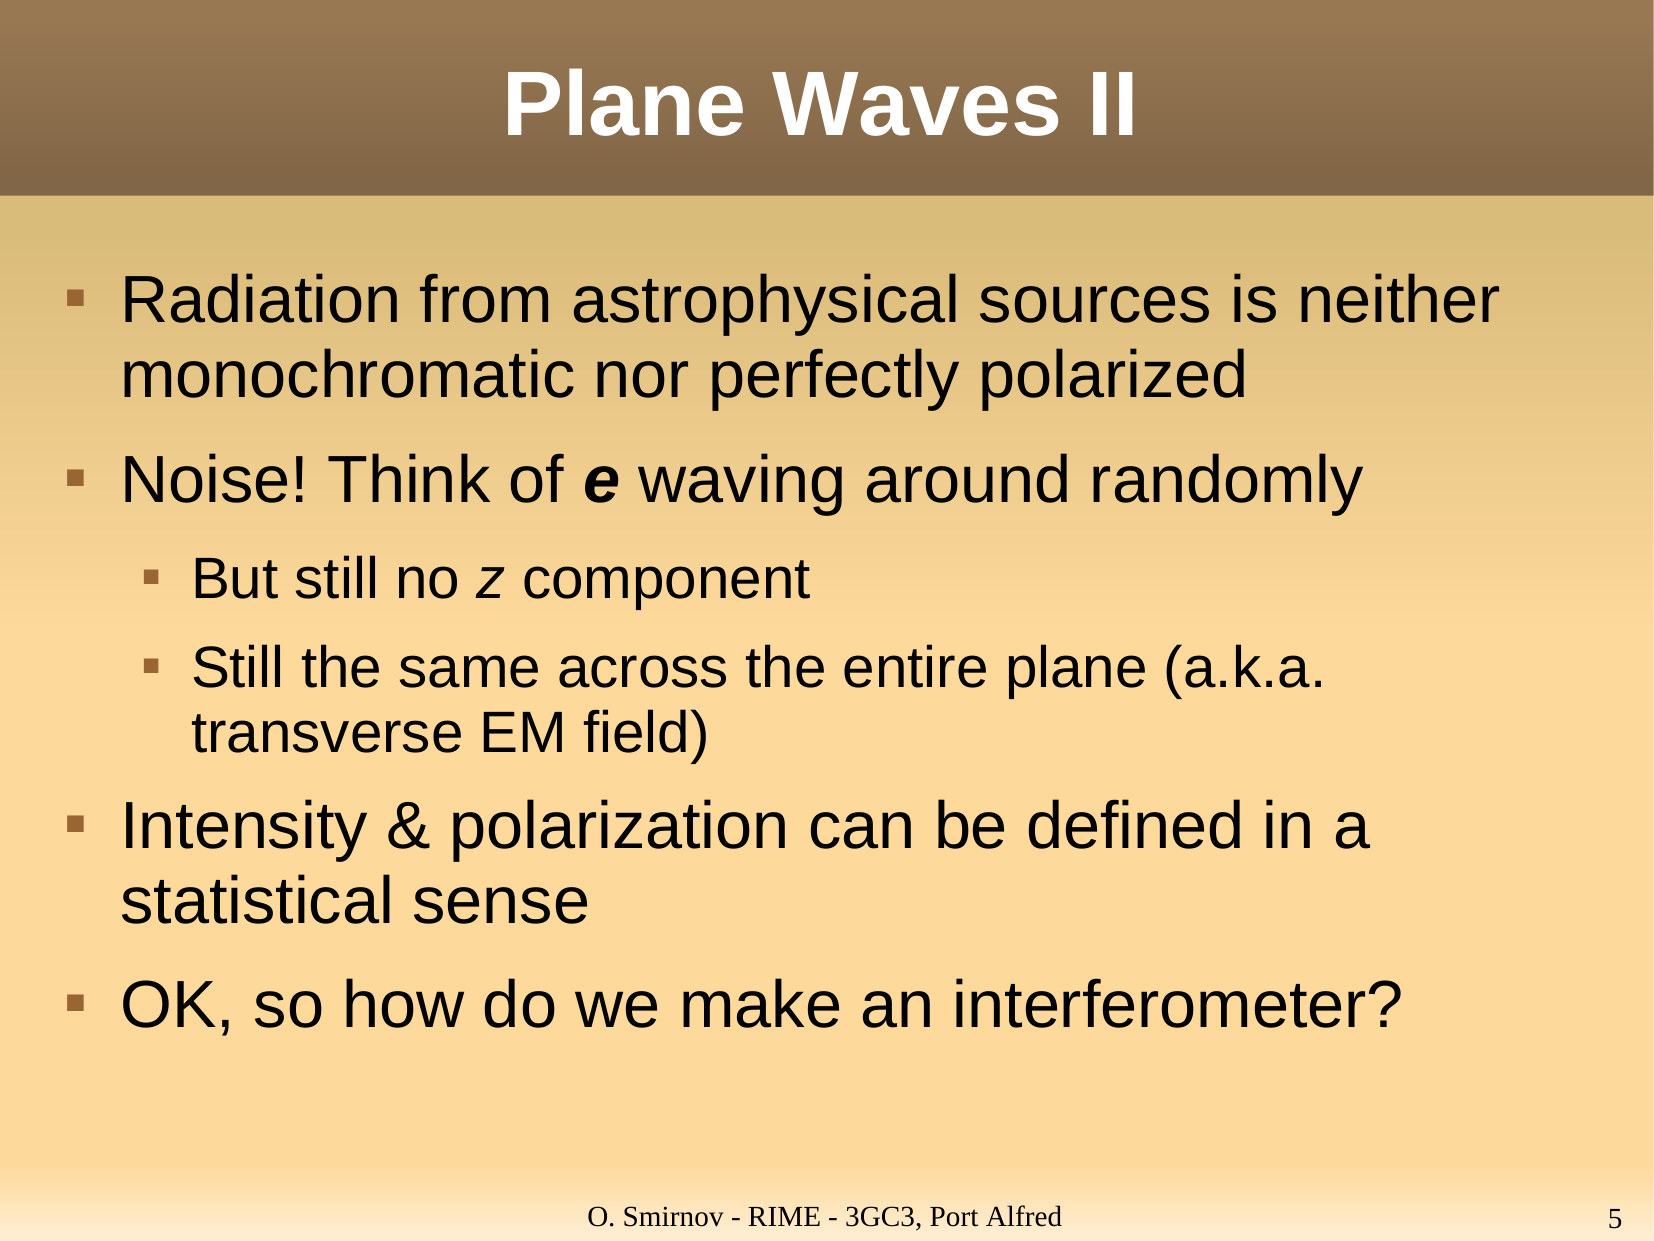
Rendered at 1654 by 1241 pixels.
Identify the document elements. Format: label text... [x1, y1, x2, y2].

picture [0, 0, 1654, 1241]
list Radiation from astrophysical sources is neither monochromatic nor perfectly polarized Noise! Think of e waving around randomly But still no z component Still the same across the entire plane (a.k.a. transverse EM field) Intensity & polarization can be defined in a statistical sense OK, so how do we make an interferometer? [49, 262, 1538, 1081]
title Plane Waves II [76, 0, 1565, 208]
